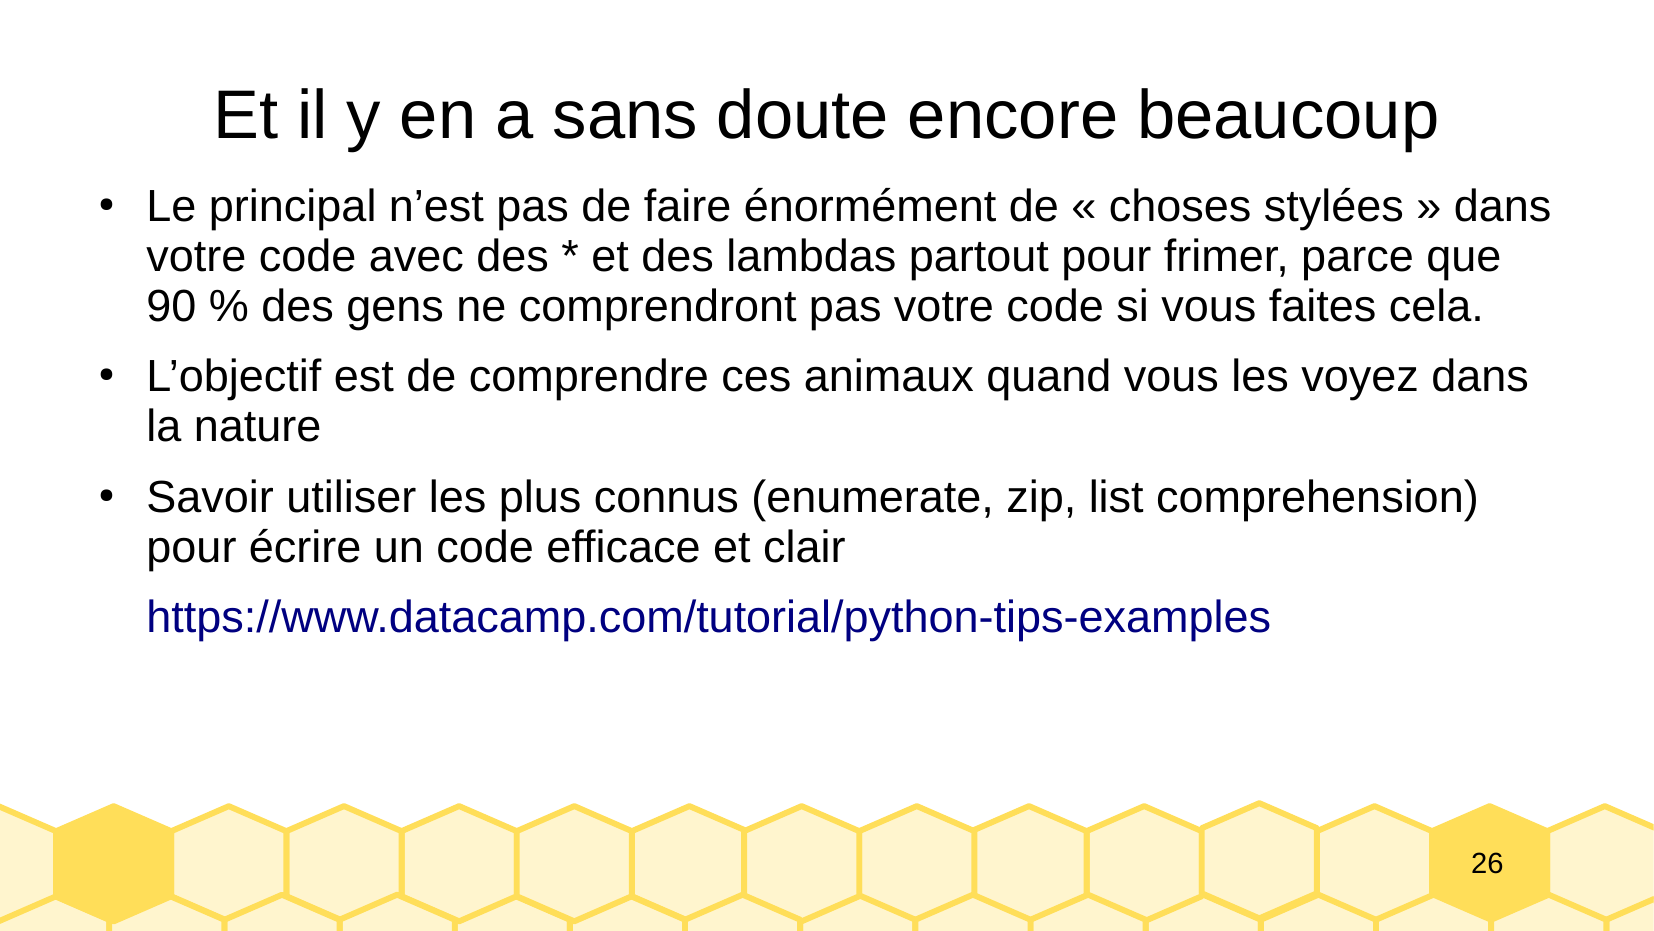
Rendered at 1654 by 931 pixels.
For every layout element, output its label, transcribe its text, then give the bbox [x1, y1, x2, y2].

title Et il y en a sans doute encore beaucoup [82, 37, 1571, 110]
list Le principal n’est pas de faire énormément de « choses stylées » dans votre code avec des * et des lambdas partout pour frimer, parce que 90 % des gens ne comprendront pas votre code si vous faites cela. L’objectif est de comprendre ces animaux quand vous les voyez dans la nature Savoir utiliser les plus connus (enumerate, zip, list comprehension) pour écrire un code efficace et clair https://www.datacamp.com/tutorial/python-tips-examples [82, 110, 1571, 650]
